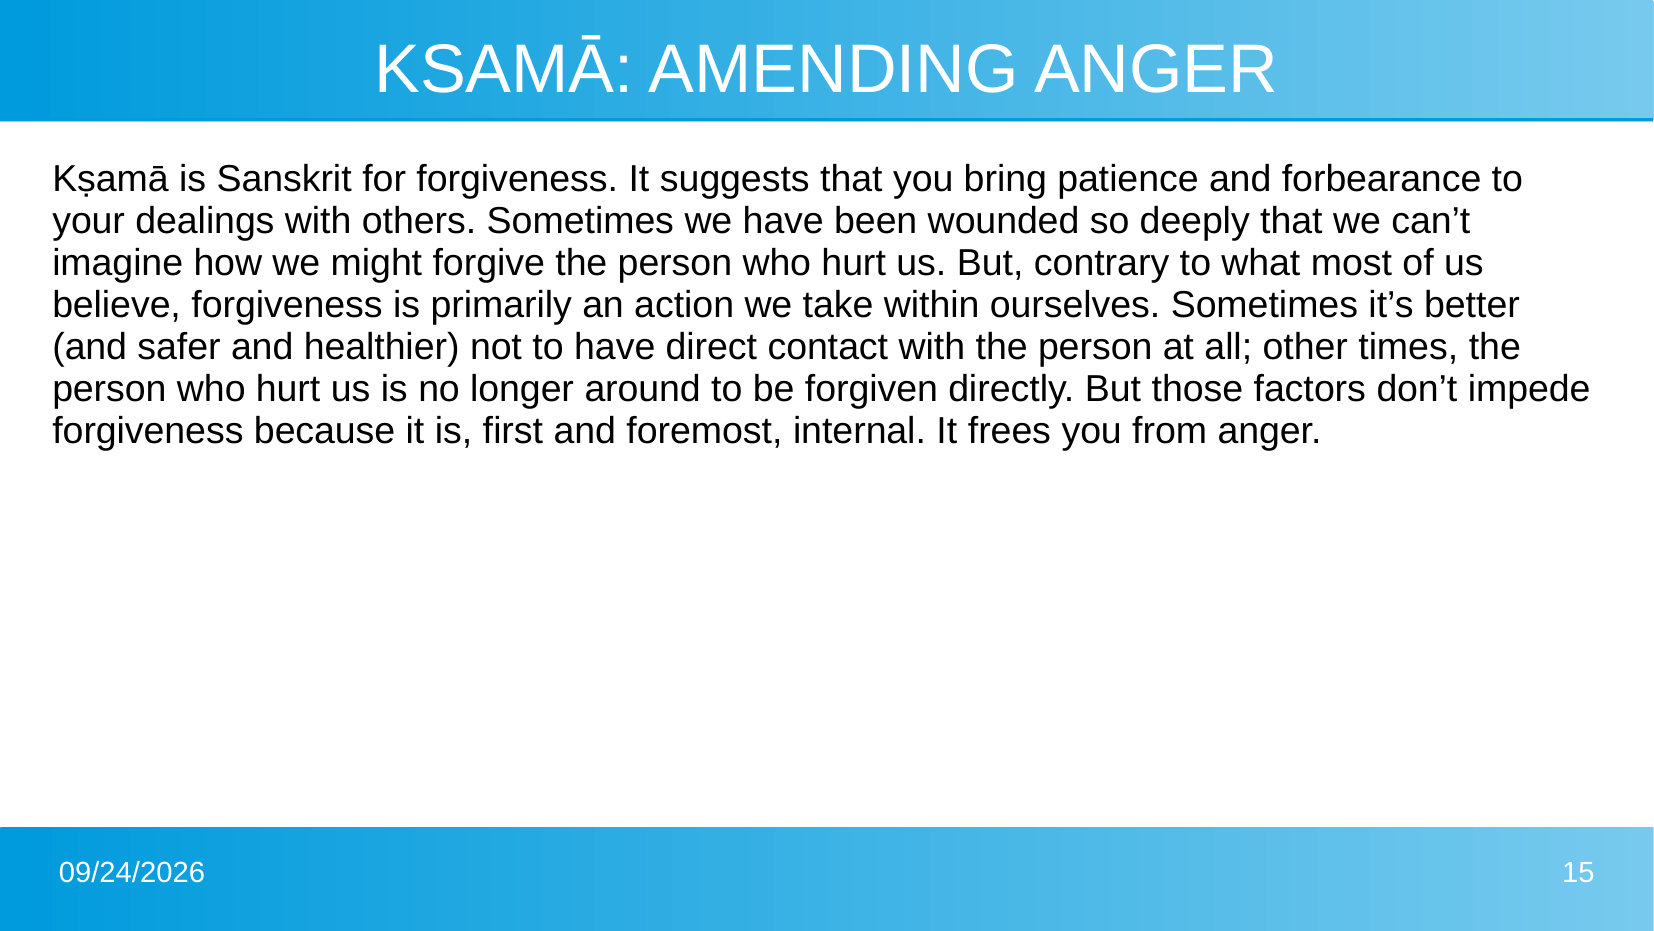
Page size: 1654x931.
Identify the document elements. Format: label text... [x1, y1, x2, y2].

text_box Kṣamā is Sanskrit for forgiveness. It suggests that you bring patience and forbearance to your dealings with others. Sometimes we have been wounded so deeply that we can’t imagine how we might forgive the person who hurt us. But, contrary to what most of us believe, forgiveness is primarily an action we take within ourselves. Sometimes it’s better (and safer and healthier) not to have direct contact with the person at all; other times, the person who hurt us is no longer around to be forgiven directly. But those factors don’t impede forgiveness because it is, first and foremost, internal. It frees you from anger. [37, 150, 1613, 788]
title KSAMĀ: AMENDING ANGER [59, 29, 1595, 108]
